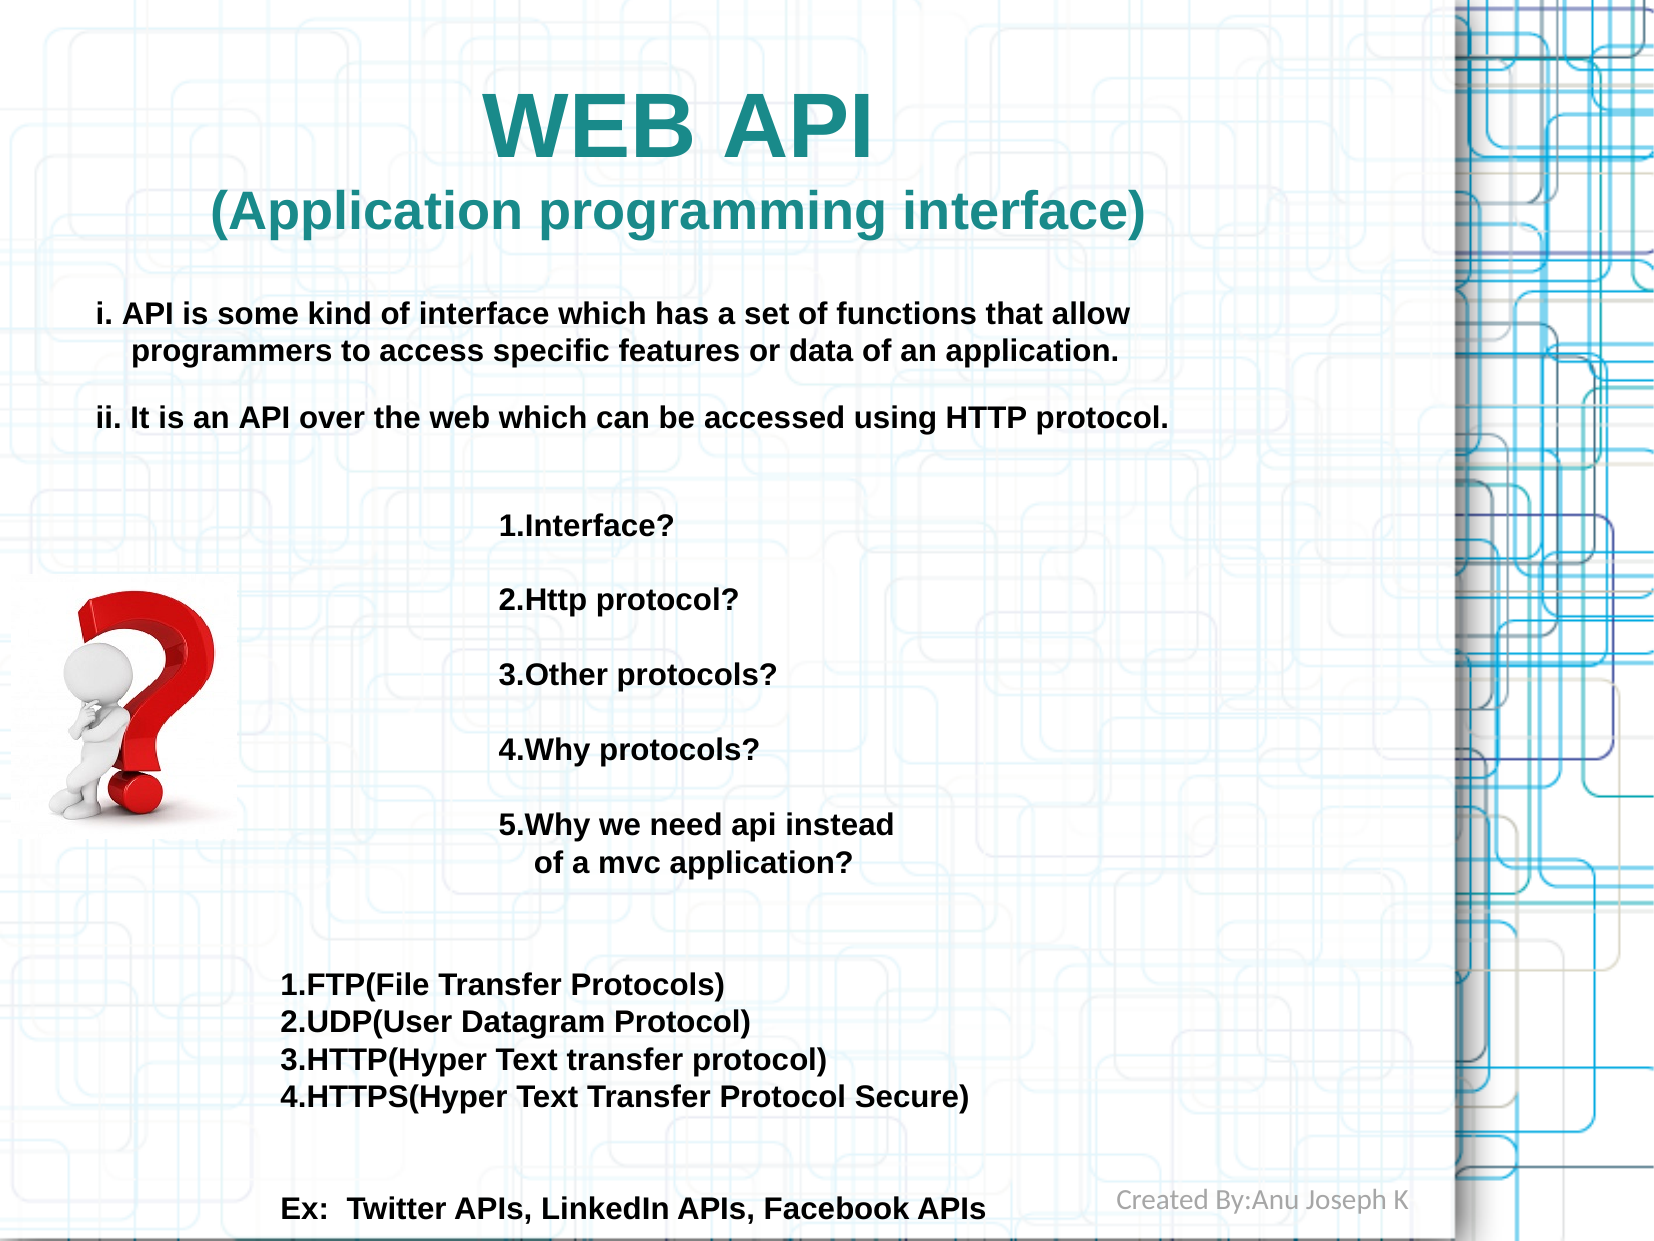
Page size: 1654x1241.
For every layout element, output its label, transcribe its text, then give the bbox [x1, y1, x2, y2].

text_box 1.Interface? 2.Http protocol? 3.Other protocols? 4.Why protocols? 5.Why we need api instead of a mvc application? [498, 464, 927, 956]
text_box 1.FTP(File Transfer Protocols) 2.UDP(User Datagram Protocol) 3.HTTP(Hyper Text transfer protocol) 4.HTTPS(Hyper Text Transfer Protocol Secure) Ex: Twitter APIs, LinkedIn APIs, Facebook APIs [265, 956, 1120, 1241]
picture [11, 574, 237, 839]
subtitle i. API is some kind of interface which has a set of functions that allow programmers to access specific features or data of an application. ii. It is an API over the web which can be accessed using HTTP protocol. [95, 291, 1330, 637]
title WEB API (Application programming interface) [0, 49, 1359, 257]
